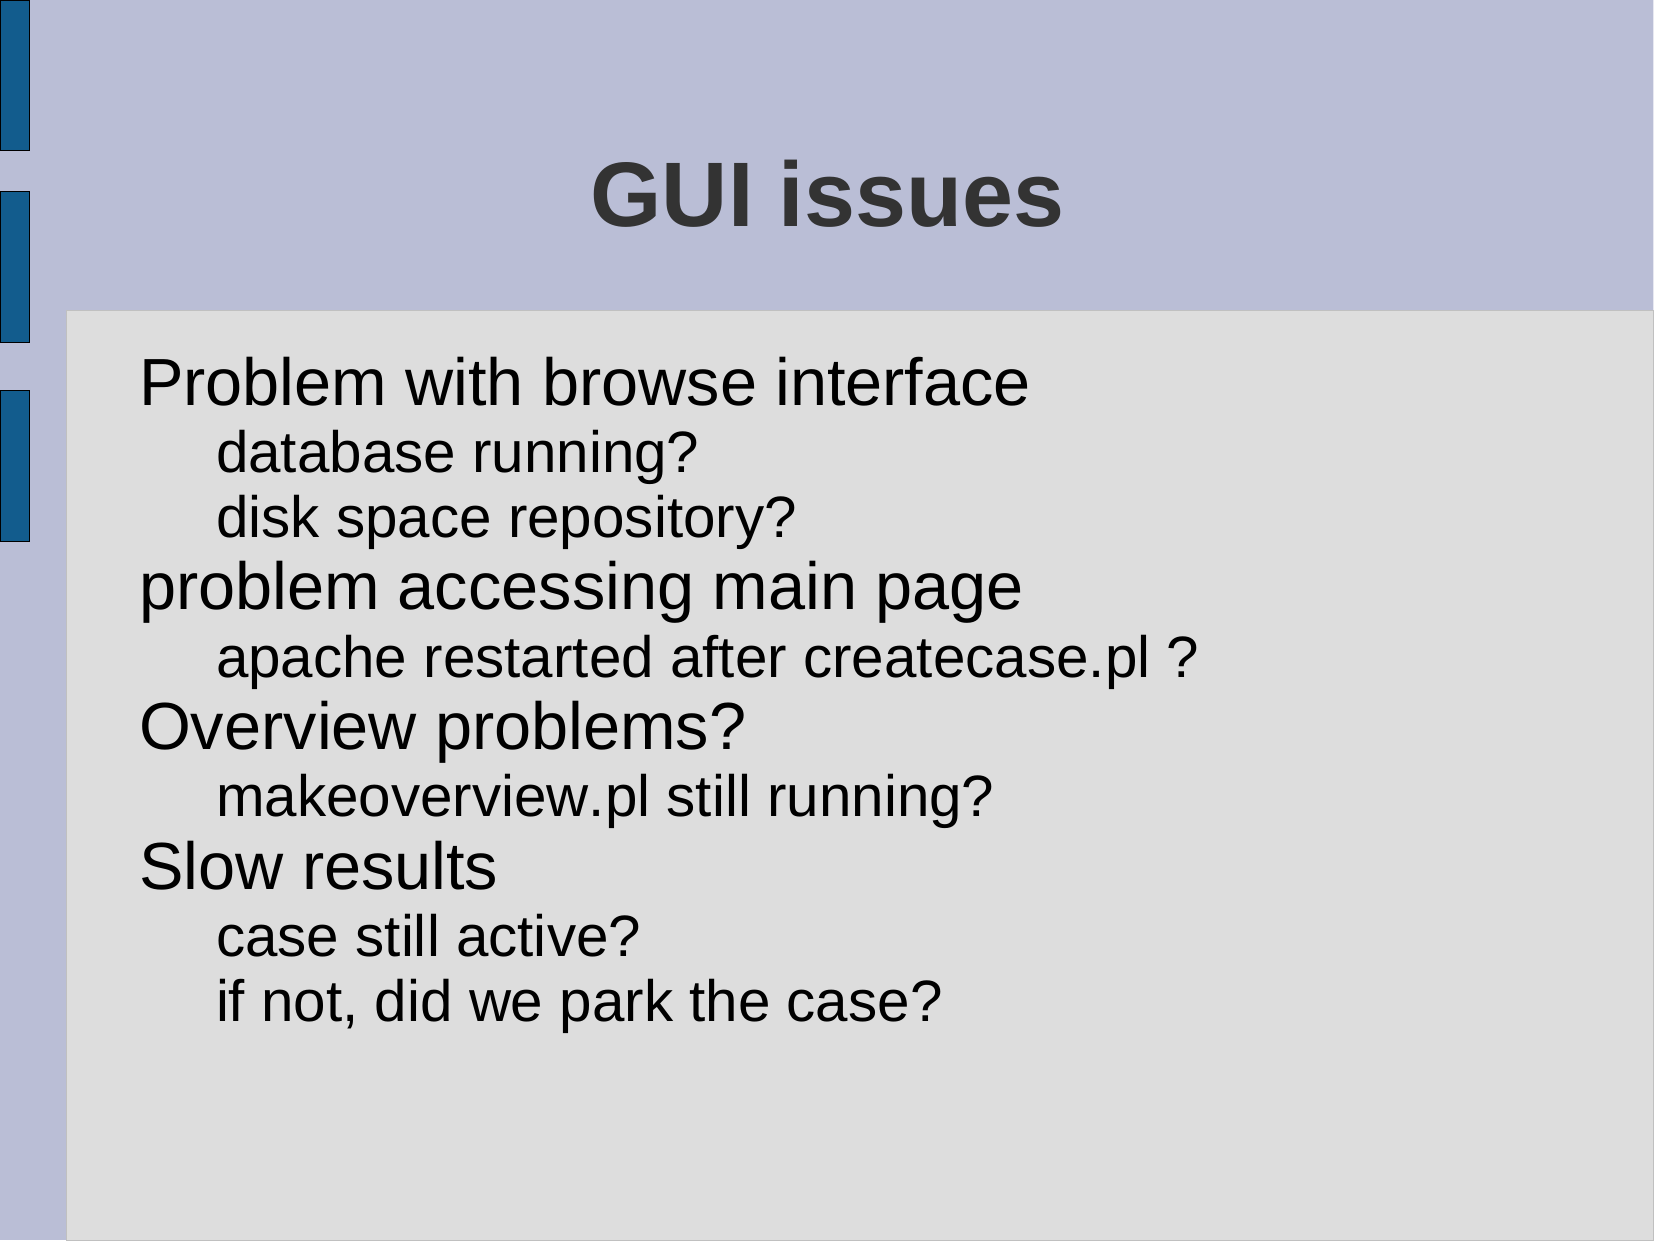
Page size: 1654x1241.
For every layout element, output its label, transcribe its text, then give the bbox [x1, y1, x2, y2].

list Problem with browse interface database running? disk space repository? problem accessing main page apache restarted after createcase.pl ? Overview problems? makeoverview.pl still running? Slow results case still active? if not, did we park the case? [121, 344, 1534, 1127]
title GUI issues [121, 91, 1534, 299]
